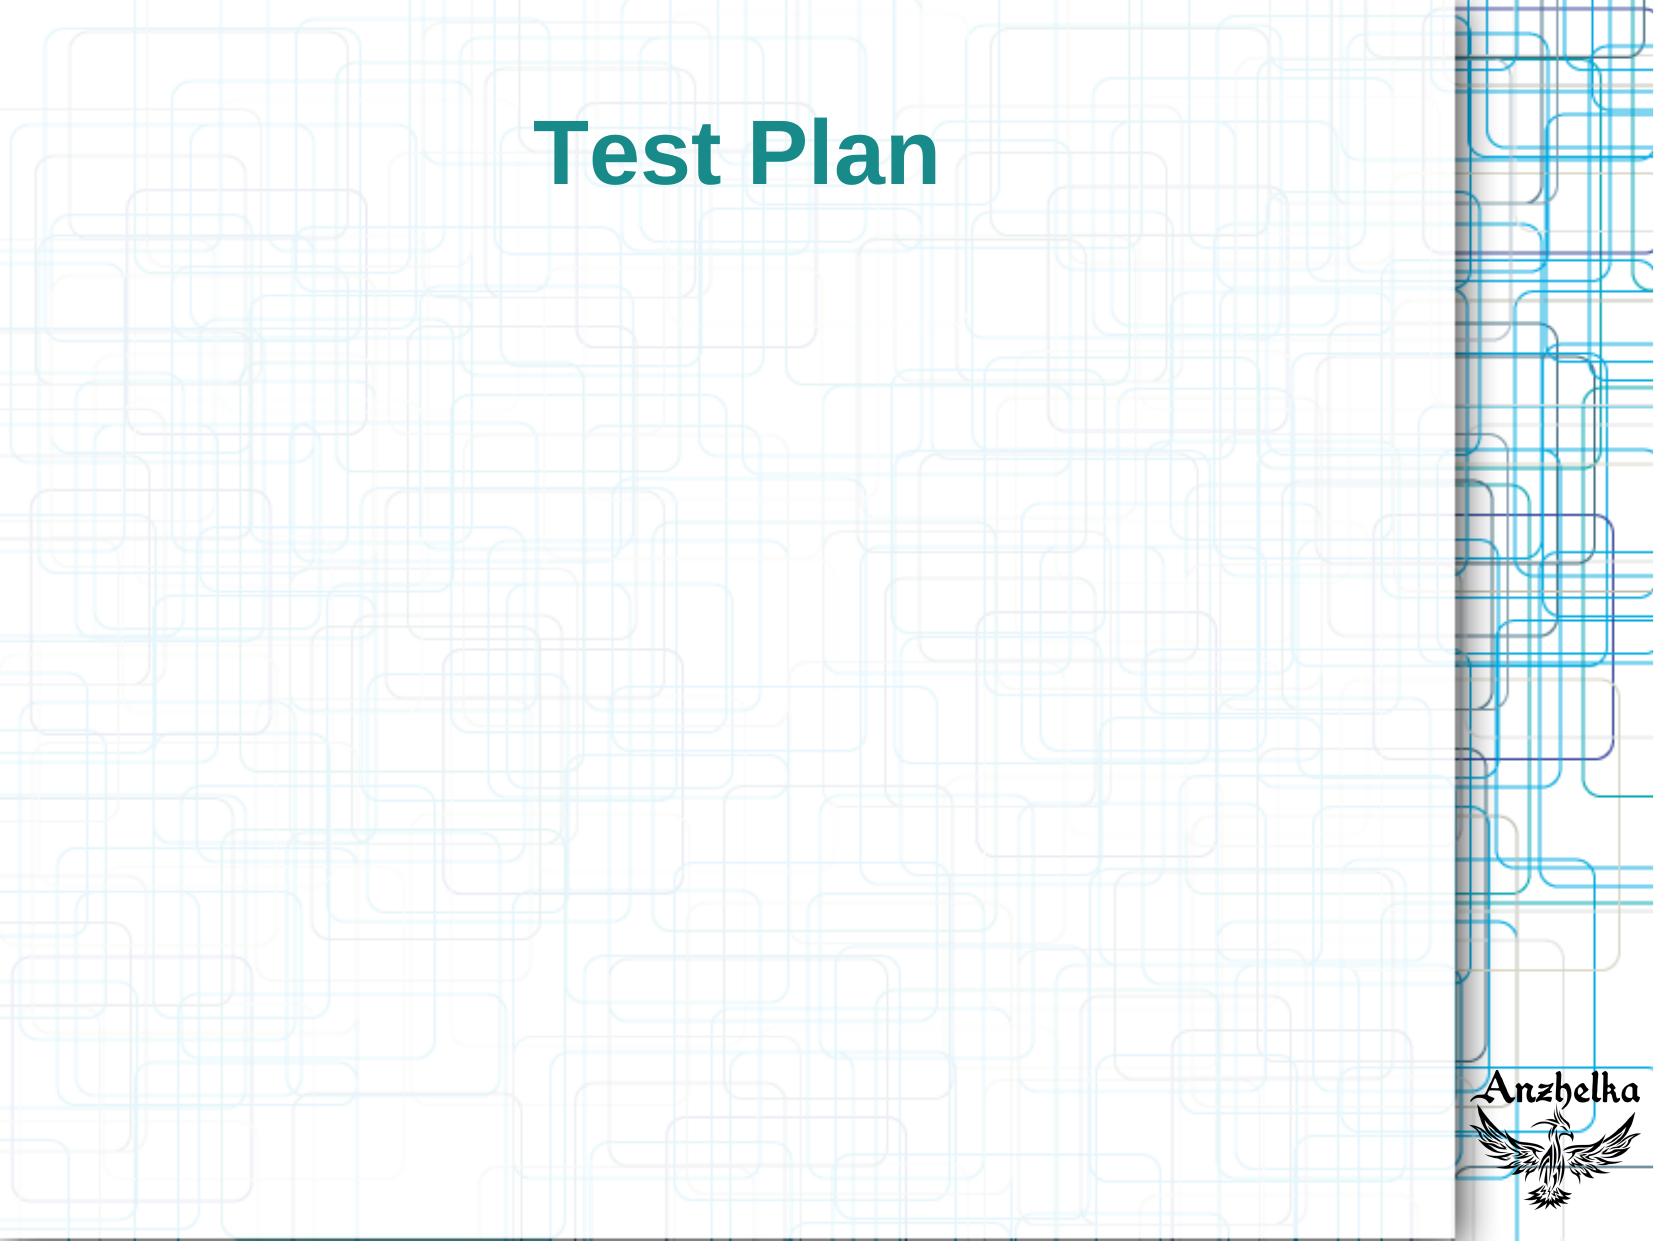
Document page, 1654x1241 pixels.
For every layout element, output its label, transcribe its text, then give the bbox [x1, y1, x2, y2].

title Test Plan [58, 49, 1417, 257]
picture [0, 0, 1654, 1241]
